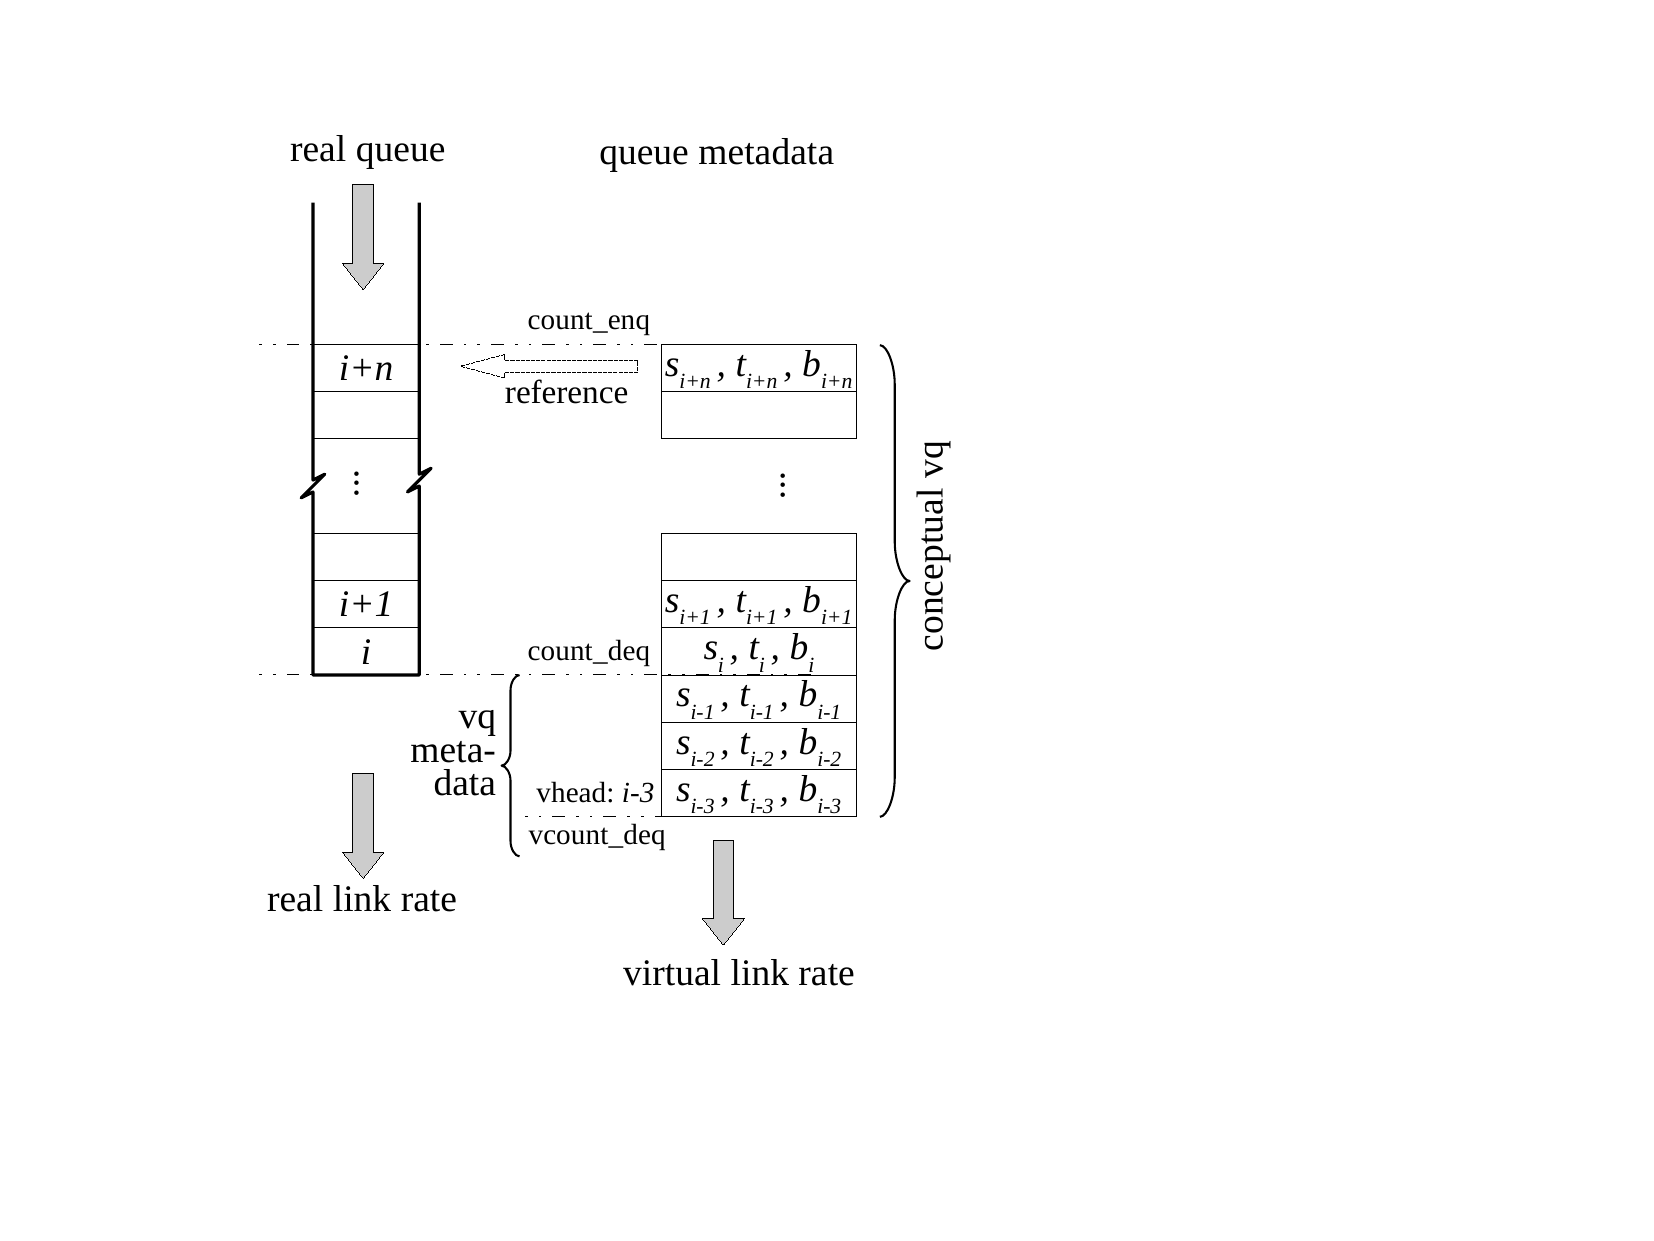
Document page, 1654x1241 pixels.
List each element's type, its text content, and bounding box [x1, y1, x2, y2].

text_box [342, 184, 384, 290]
text_box vcount_deq [513, 810, 734, 861]
text_box queue metadata [584, 124, 850, 181]
text_box [661, 391, 857, 439]
text_box si , ti , bi [661, 627, 857, 675]
text_box vhead: i-3 [521, 769, 661, 810]
text_box si+1 , ti+1 , bi+1 [661, 581, 857, 627]
text_box i [315, 627, 417, 673]
text_box virtual link rate [608, 944, 871, 1001]
text_box [315, 533, 417, 581]
text_box si-1 , ti-1 , bi-1 [661, 675, 857, 722]
text_box reference [490, 366, 644, 418]
text_box si-2 , ti-2 , bi-2 [661, 722, 857, 769]
text_box count_deq [512, 627, 661, 684]
text_box [315, 391, 417, 439]
text_box vq meta- data [395, 695, 512, 818]
text_box count_enq [512, 296, 709, 353]
text_box conceptual vq [901, 426, 958, 667]
text_box i+n [315, 344, 417, 391]
text_box real queue [275, 121, 461, 178]
text_box real link rate [252, 871, 473, 928]
text_box ... [339, 454, 396, 513]
text_box [661, 533, 857, 581]
text_box [702, 840, 745, 944]
text_box i+1 [315, 581, 417, 627]
text_box [342, 773, 384, 879]
text_box ... [719, 456, 823, 515]
text_box si-3 , ti-3 , bi-3 [661, 769, 857, 817]
text_box si+n , ti+n , bi+n [661, 344, 857, 391]
